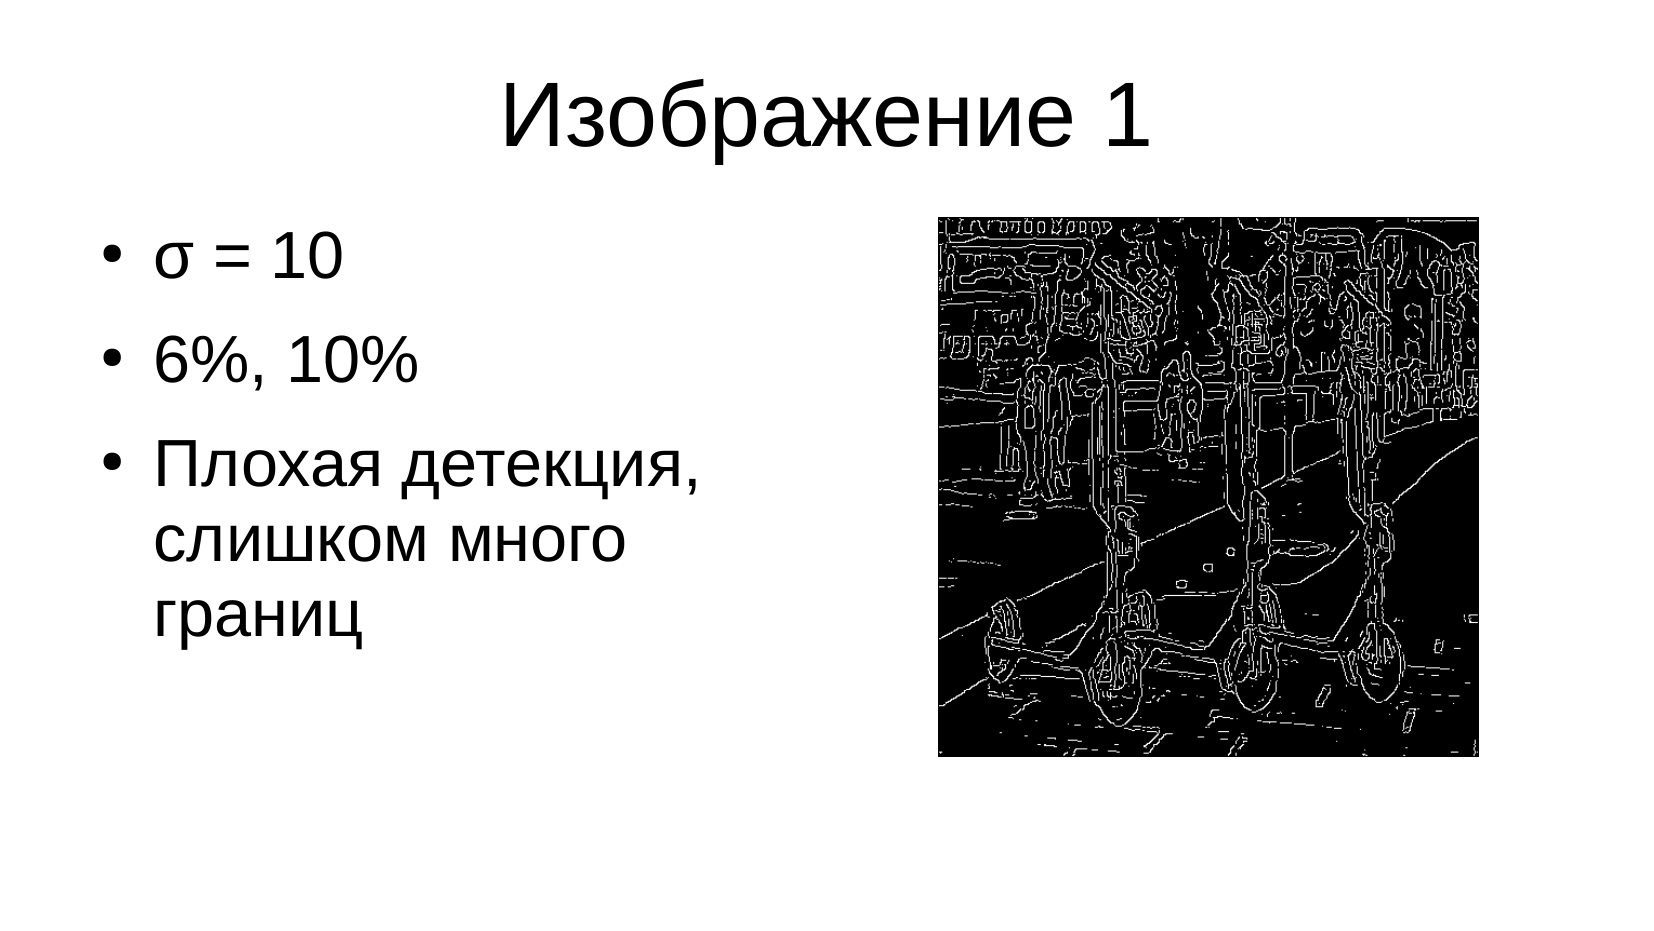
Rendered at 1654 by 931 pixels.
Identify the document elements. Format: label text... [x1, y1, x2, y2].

title Изображение 1 [82, 37, 1571, 193]
picture [938, 217, 1479, 758]
list σ = 10 6%, 10% Плохая детекция, слишком много границ [82, 217, 809, 758]
